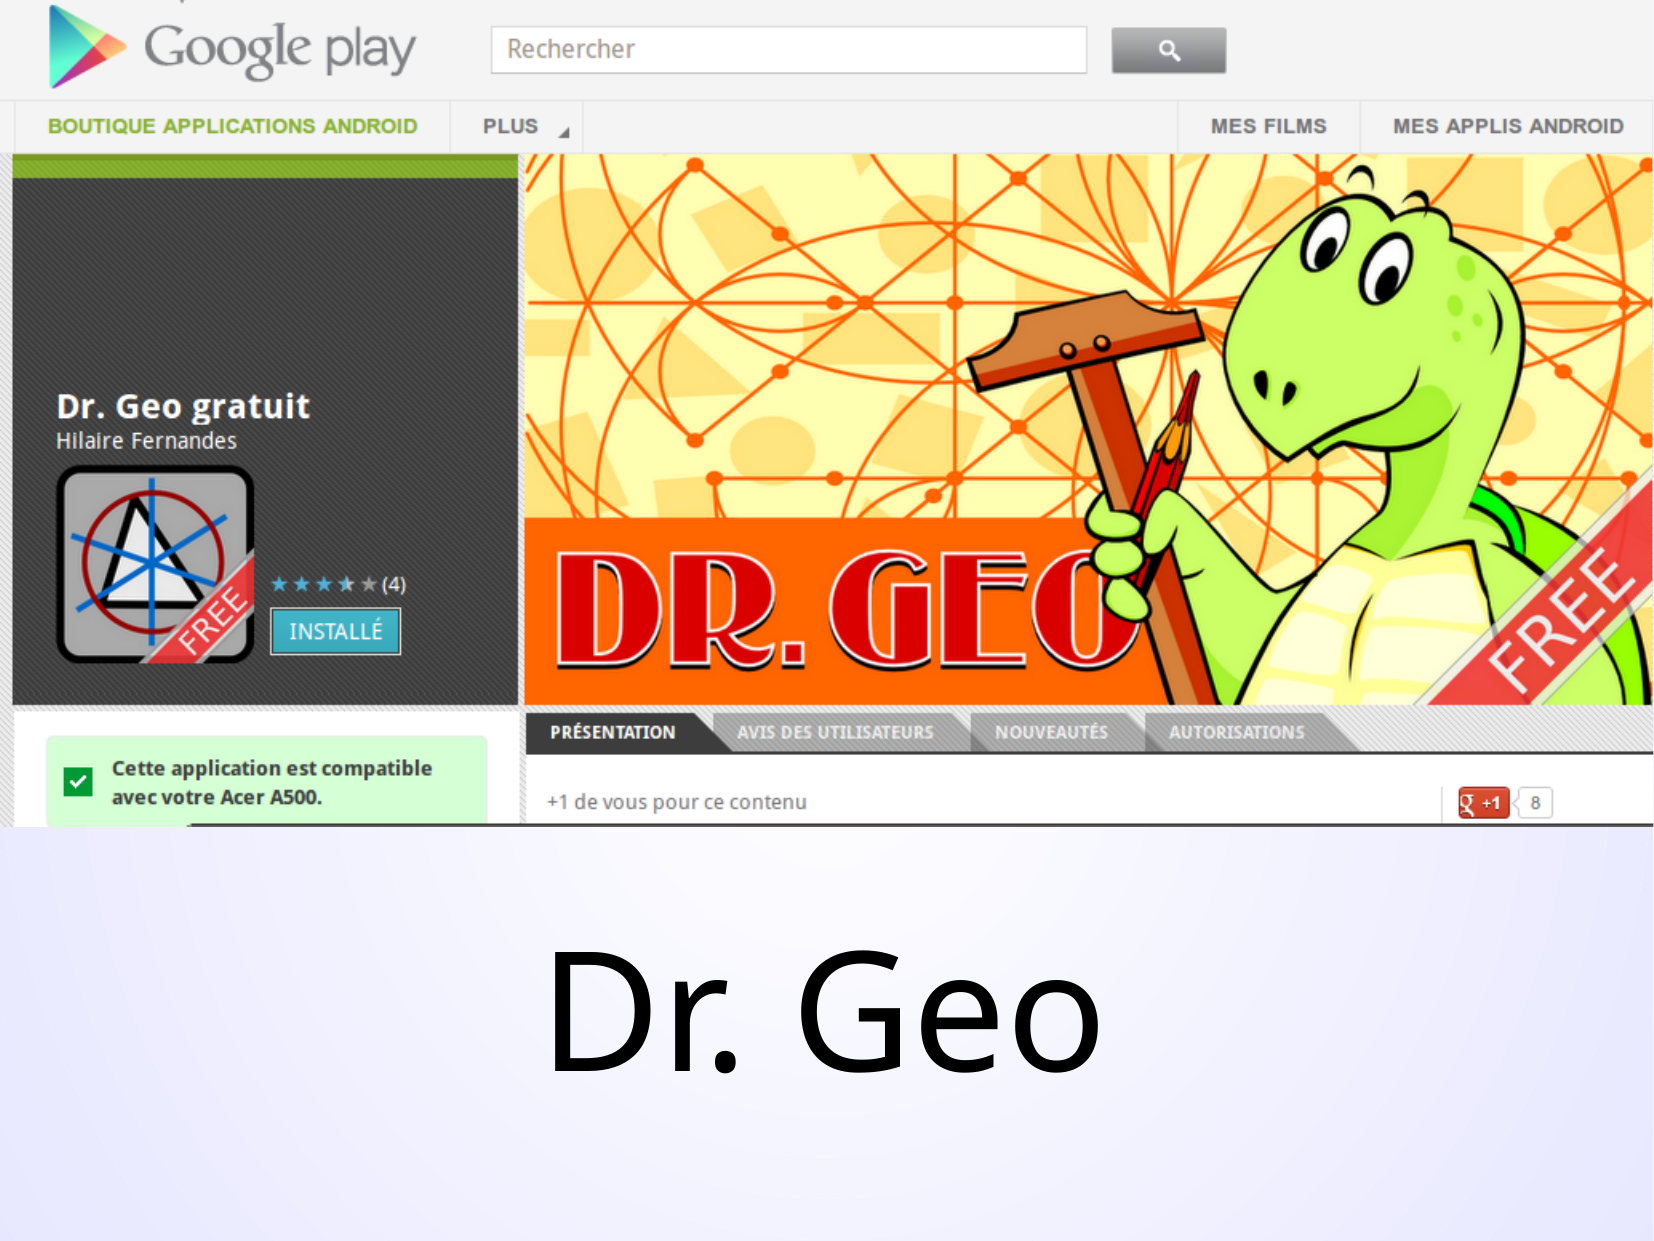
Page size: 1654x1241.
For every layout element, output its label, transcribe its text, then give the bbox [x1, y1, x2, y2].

picture [0, 0, 1654, 827]
text_box Dr. Geo [524, 885, 1176, 1144]
